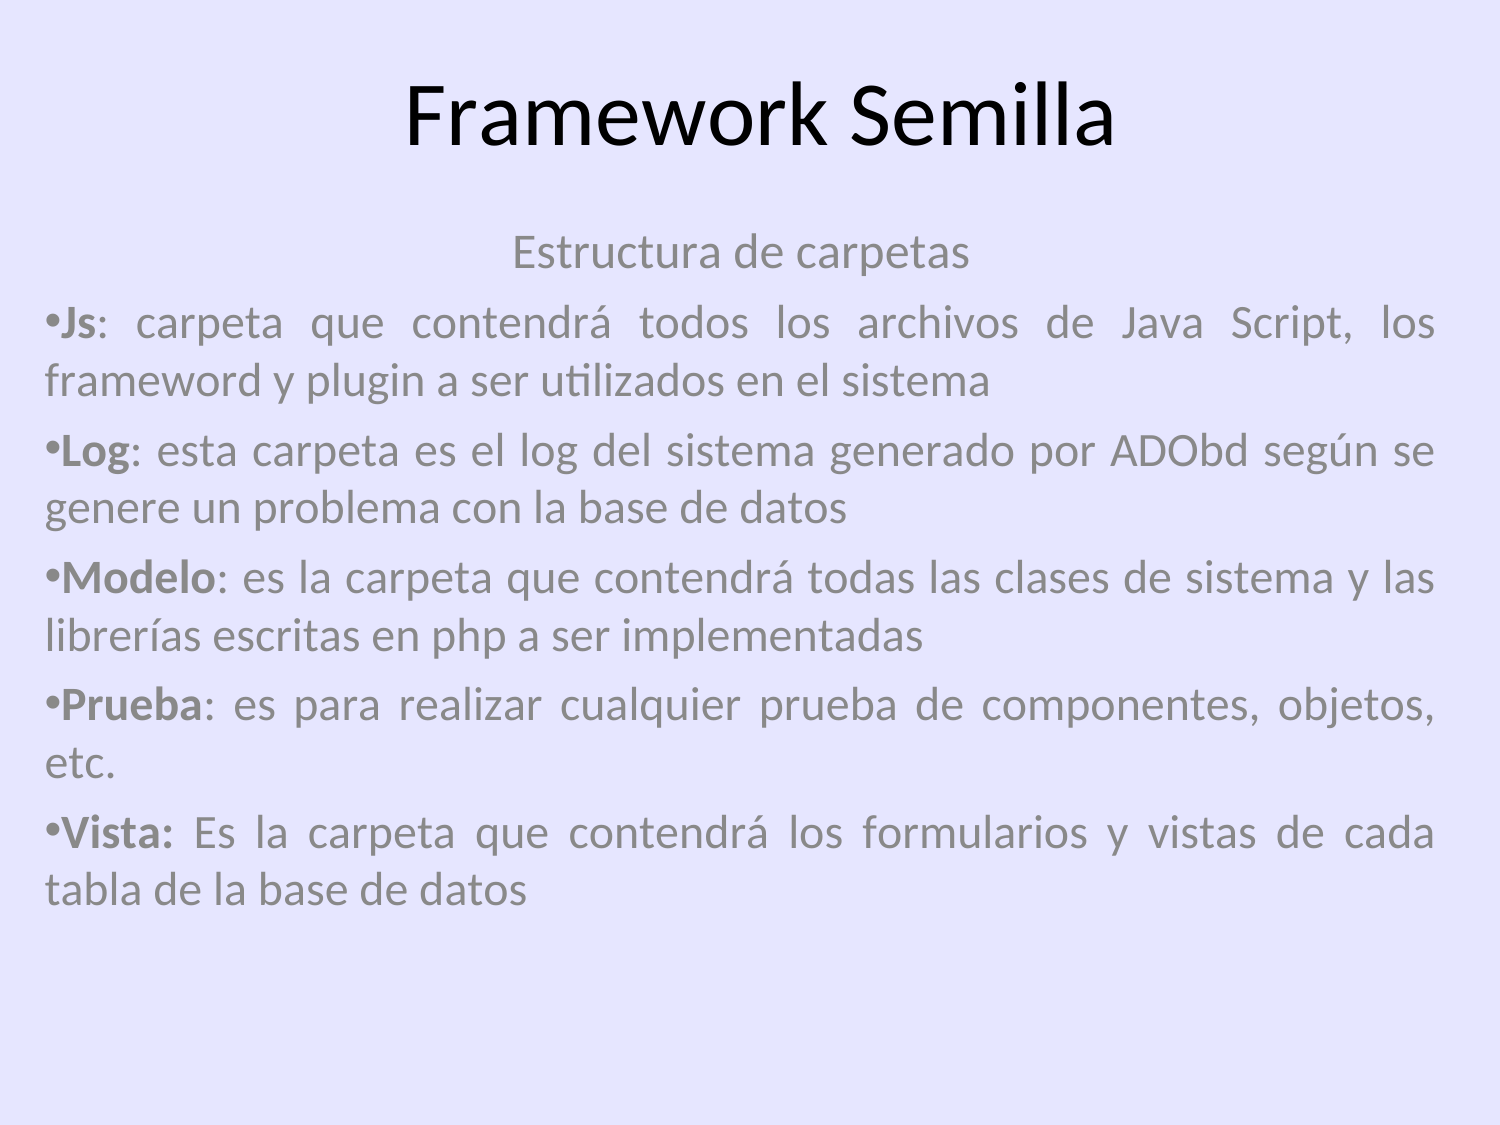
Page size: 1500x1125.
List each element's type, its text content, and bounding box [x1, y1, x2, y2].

text_box Framework Semilla [58, 35, 1465, 183]
text_box Estructura de carpetas Js: carpeta que contendrá todos los archivos de Java Script, los frameword y plugin a ser utilizados en el sistema Log: esta carpeta es el log del sistema generado por ADObd según se genere un problema con la base de datos Modelo: es la carpeta que contendrá todas las clases de sistema y las librerías escritas en php a ser implementadas Prueba: es para realizar cualquier prueba de componentes, objetos, etc. Vista: Es la carpeta que contendrá los formularios y vistas de cada tabla de la base de datos [29, 210, 1454, 1125]
